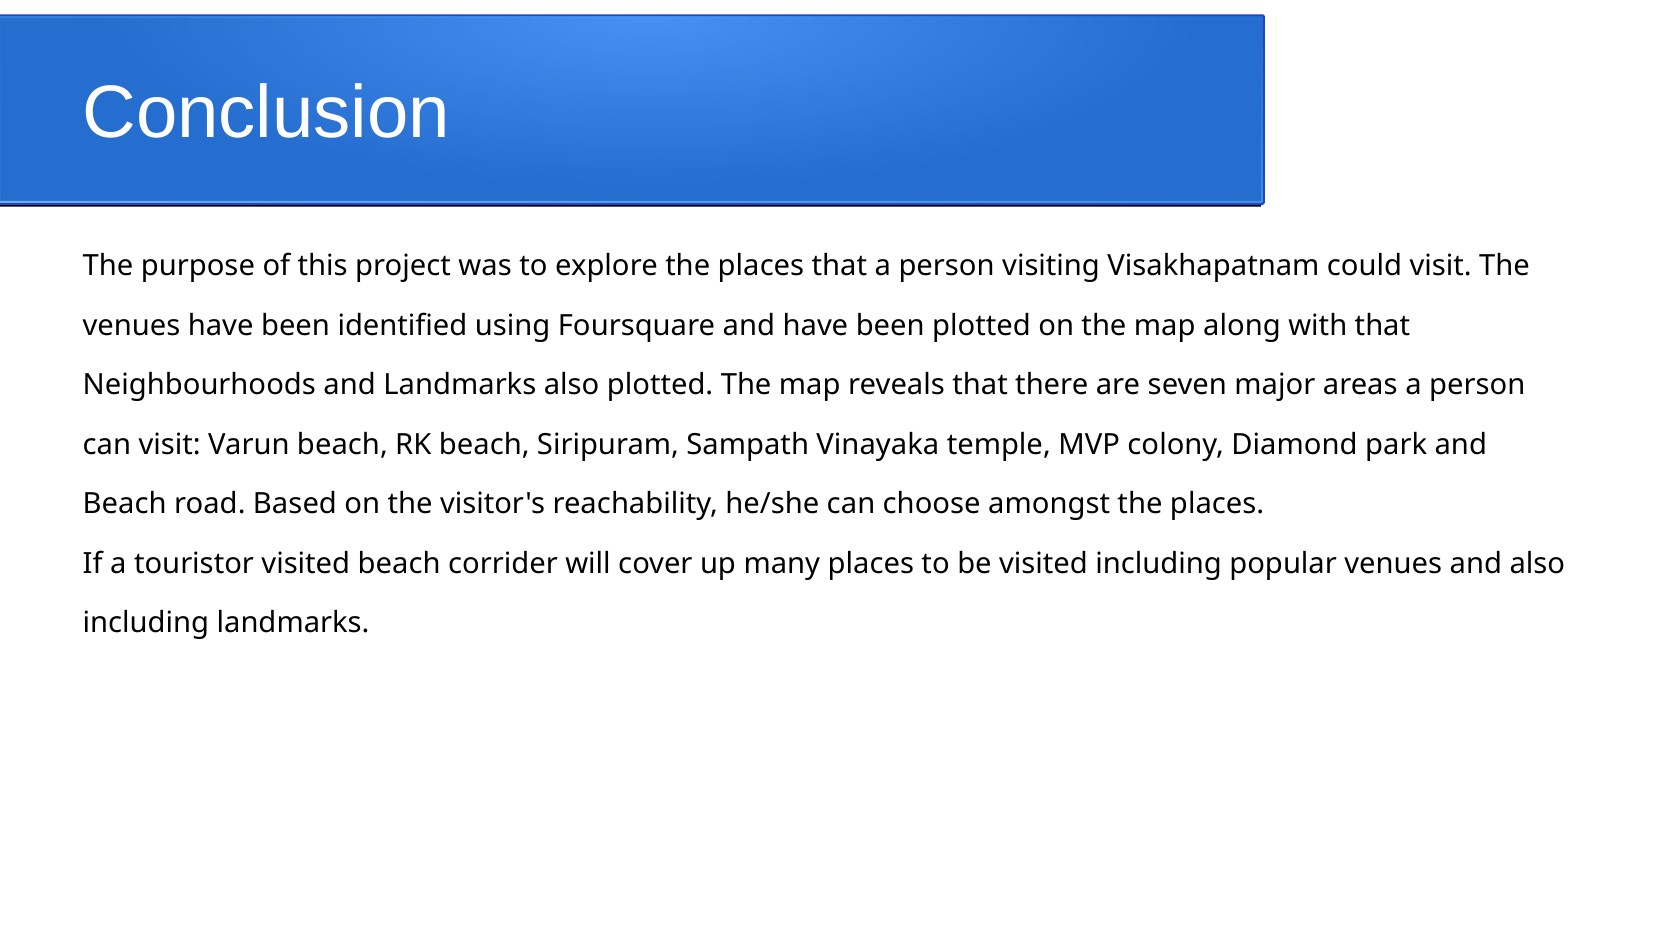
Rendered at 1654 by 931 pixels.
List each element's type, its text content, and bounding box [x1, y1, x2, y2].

title Conclusion [82, 35, 1235, 189]
list The purpose of this project was to explore the places that a person visiting Visakhapatnam could visit. The venues have been identified using Foursquare and have been plotted on the map along with that Neighbourhoods and Landmarks also plotted. The map reveals that there are seven major areas a person can visit: Varun beach, RK beach, Siripuram, Sampath Vinayaka temple, MVP colony, Diamond park and Beach road. Based on the visitor's reachability, he/she can choose amongst the places. If a touristor visited beach corrider will cover up many places to be visited including popular venues and also including landmarks. [82, 224, 1571, 764]
